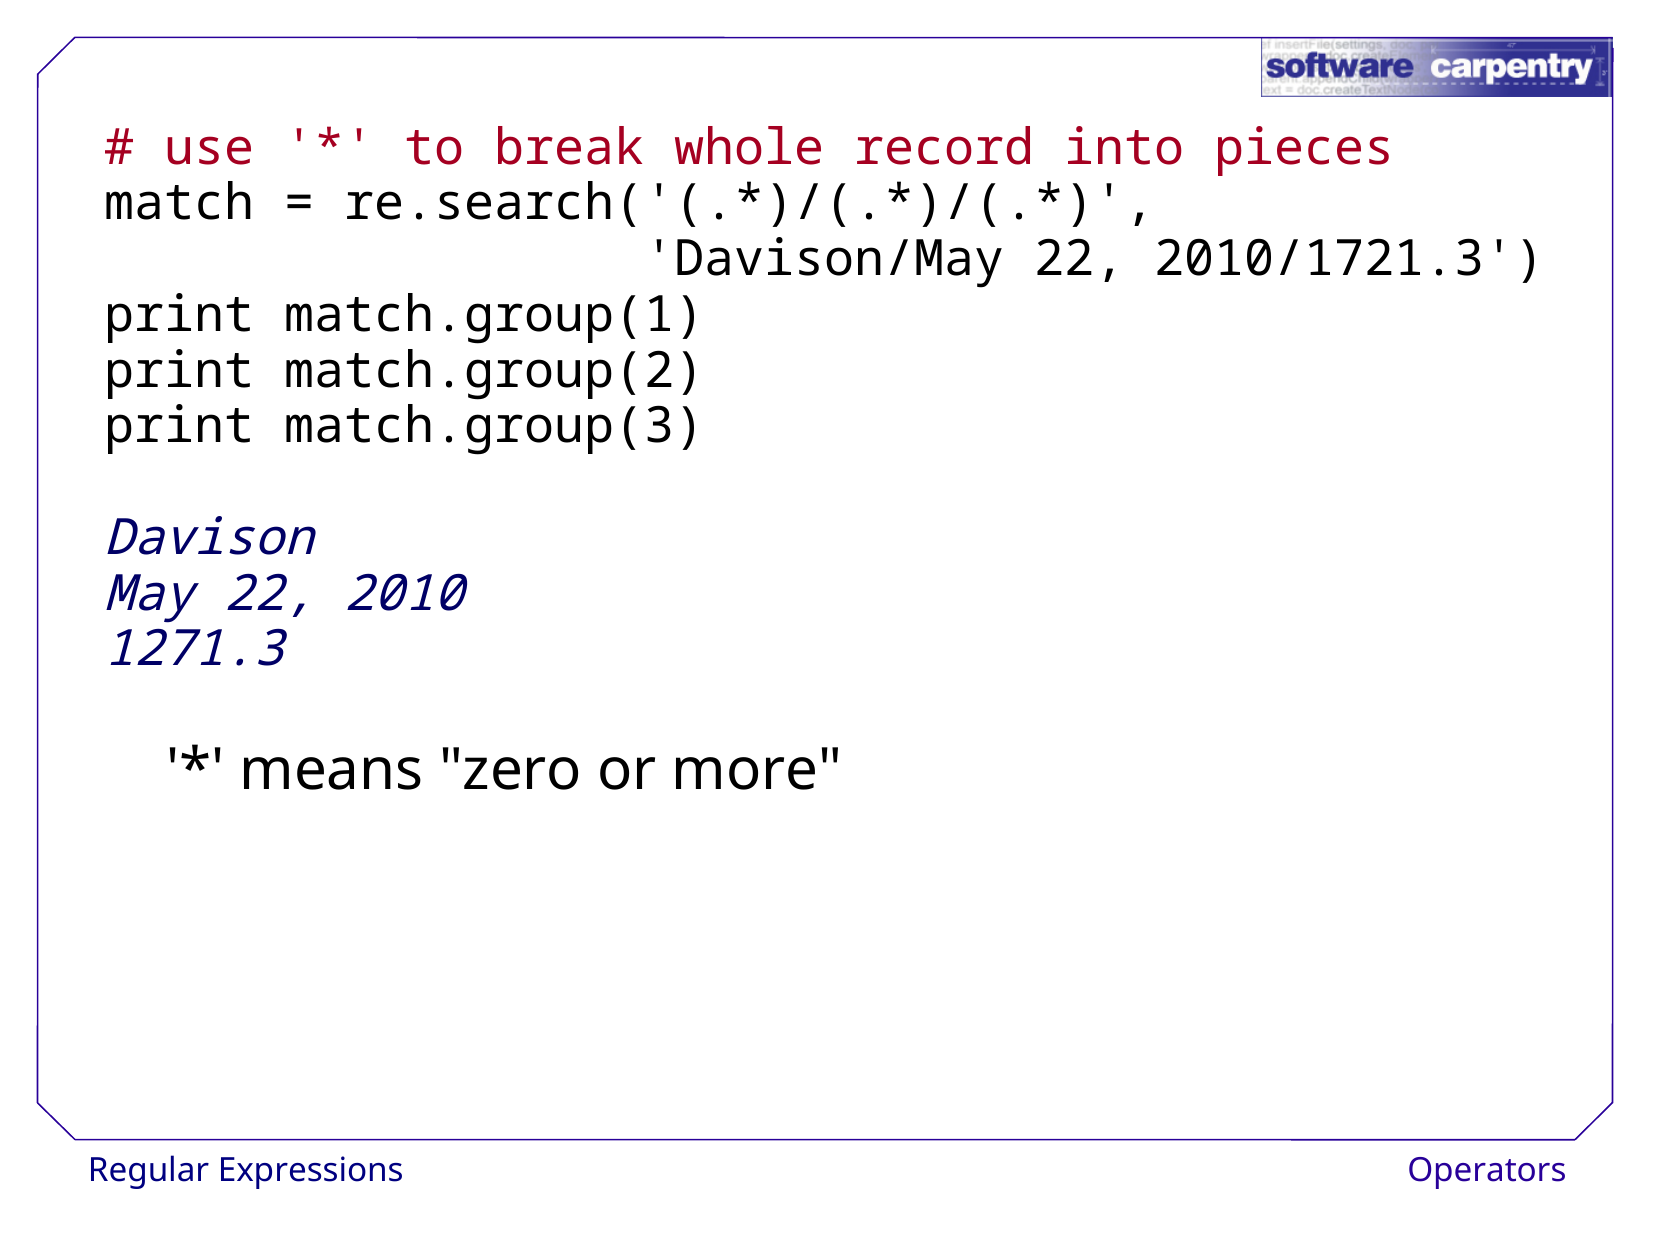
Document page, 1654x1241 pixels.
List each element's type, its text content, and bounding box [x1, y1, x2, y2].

text_box # use '*' to break whole record into pieces match = re.search('(.*)/(.*)/(.*)', 'Davison/May 22, 2010/1721.3') print match.group(1) print match.group(2) print match.group(3) Davison May 22, 2010 1271.3 [89, 112, 1512, 715]
picture [1261, 39, 1613, 97]
text_box '*' means "zero or more" [151, 688, 1530, 810]
